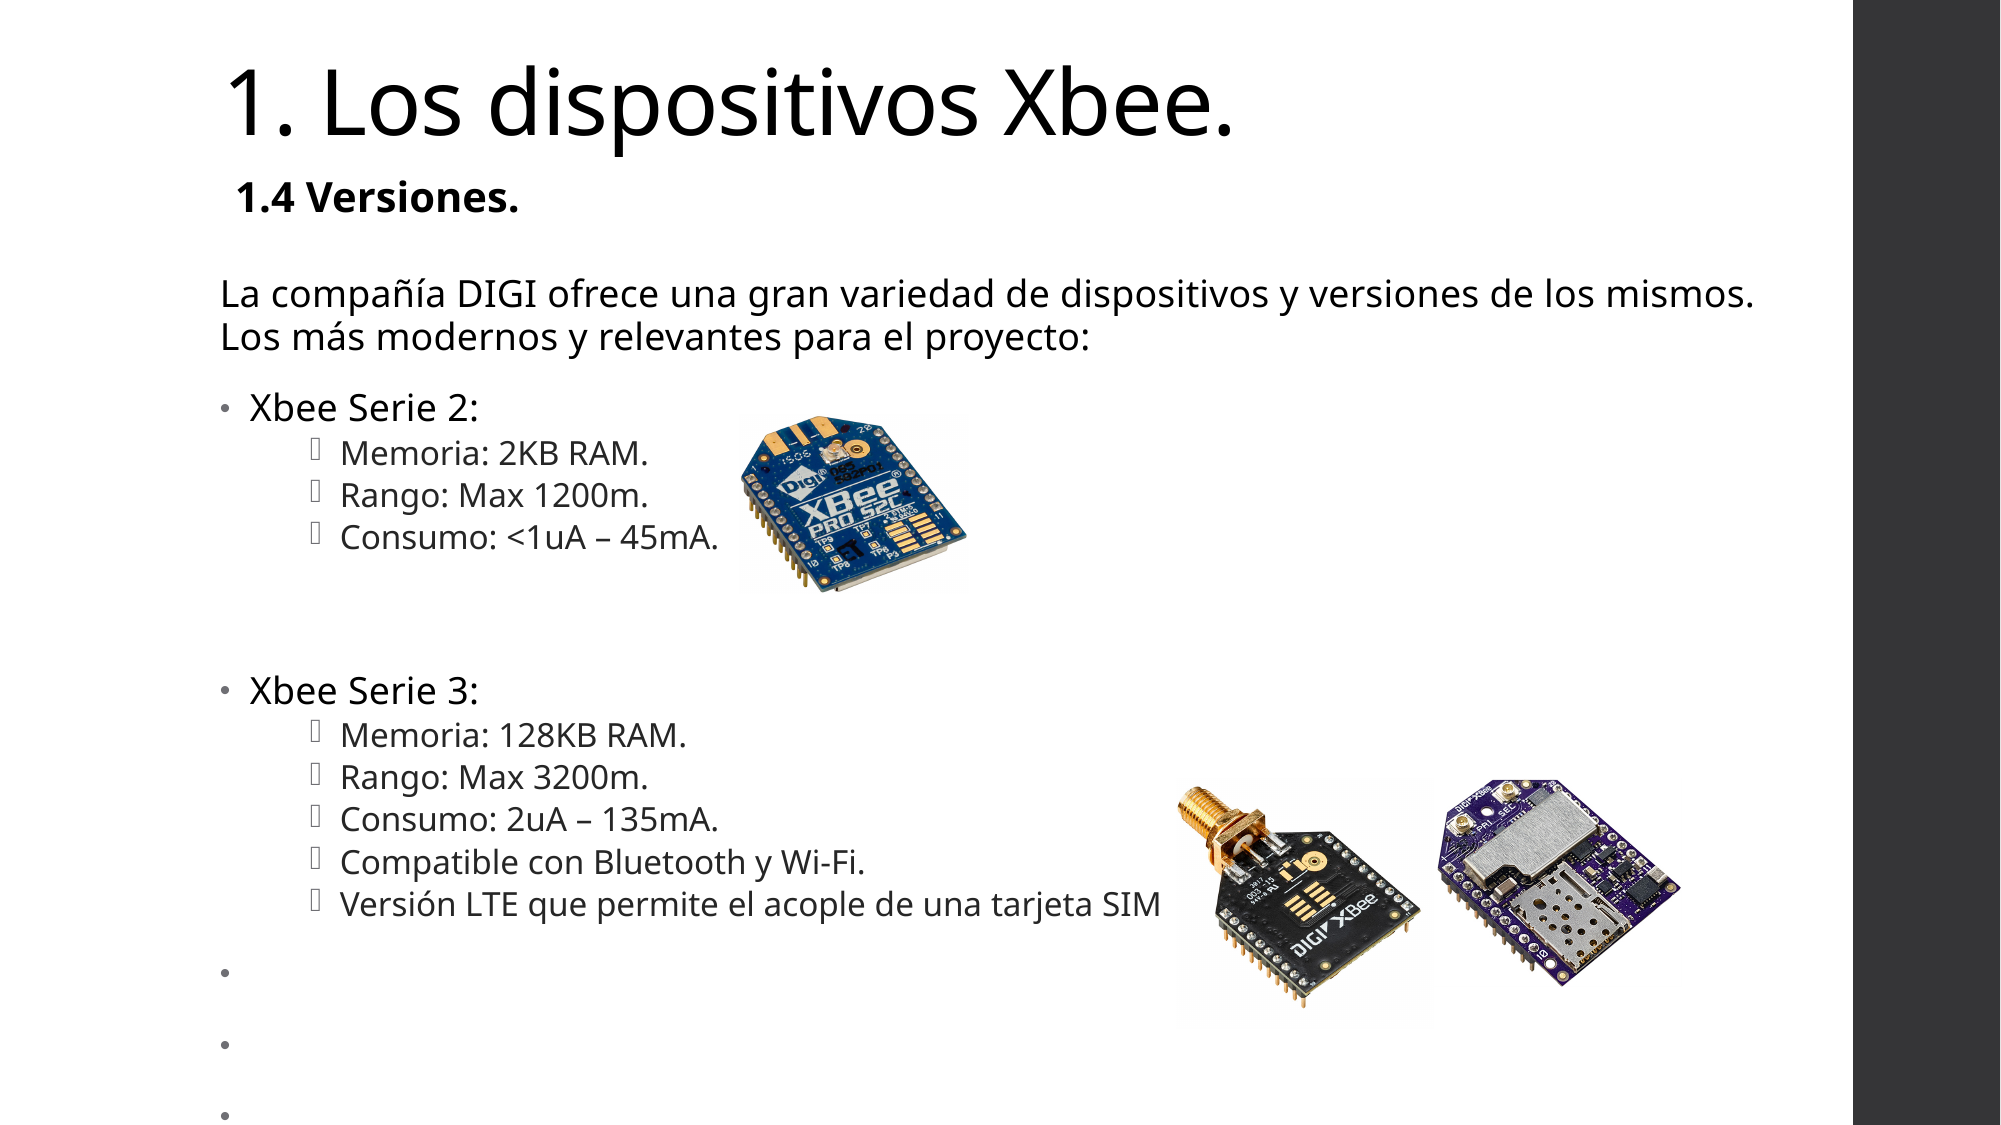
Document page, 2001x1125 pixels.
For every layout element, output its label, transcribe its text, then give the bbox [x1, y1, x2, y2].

picture [1176, 778, 1682, 1029]
title 1. Los dispositivos Xbee. [206, 30, 1797, 164]
picture [739, 414, 969, 594]
text_box 1.4 Versiones. [220, 163, 1930, 229]
list La compañía DIGI ofrece una gran variedad de dispositivos y versiones de los mismos. Los más modernos y relevantes para el proyecto: Xbee Serie 2: Memoria: 2KB RAM. Rango: Max 1200m. Consumo: <1uA – 45mA. Xbee Serie 3: Memoria: 128KB RAM. Rango: Max 3200m. Consumo: 2uA – 135mA. Compatible con Bluetooth y Wi-Fi. Versión LTE que permite el acople de una tarjeta SIM [204, 265, 1795, 1030]
